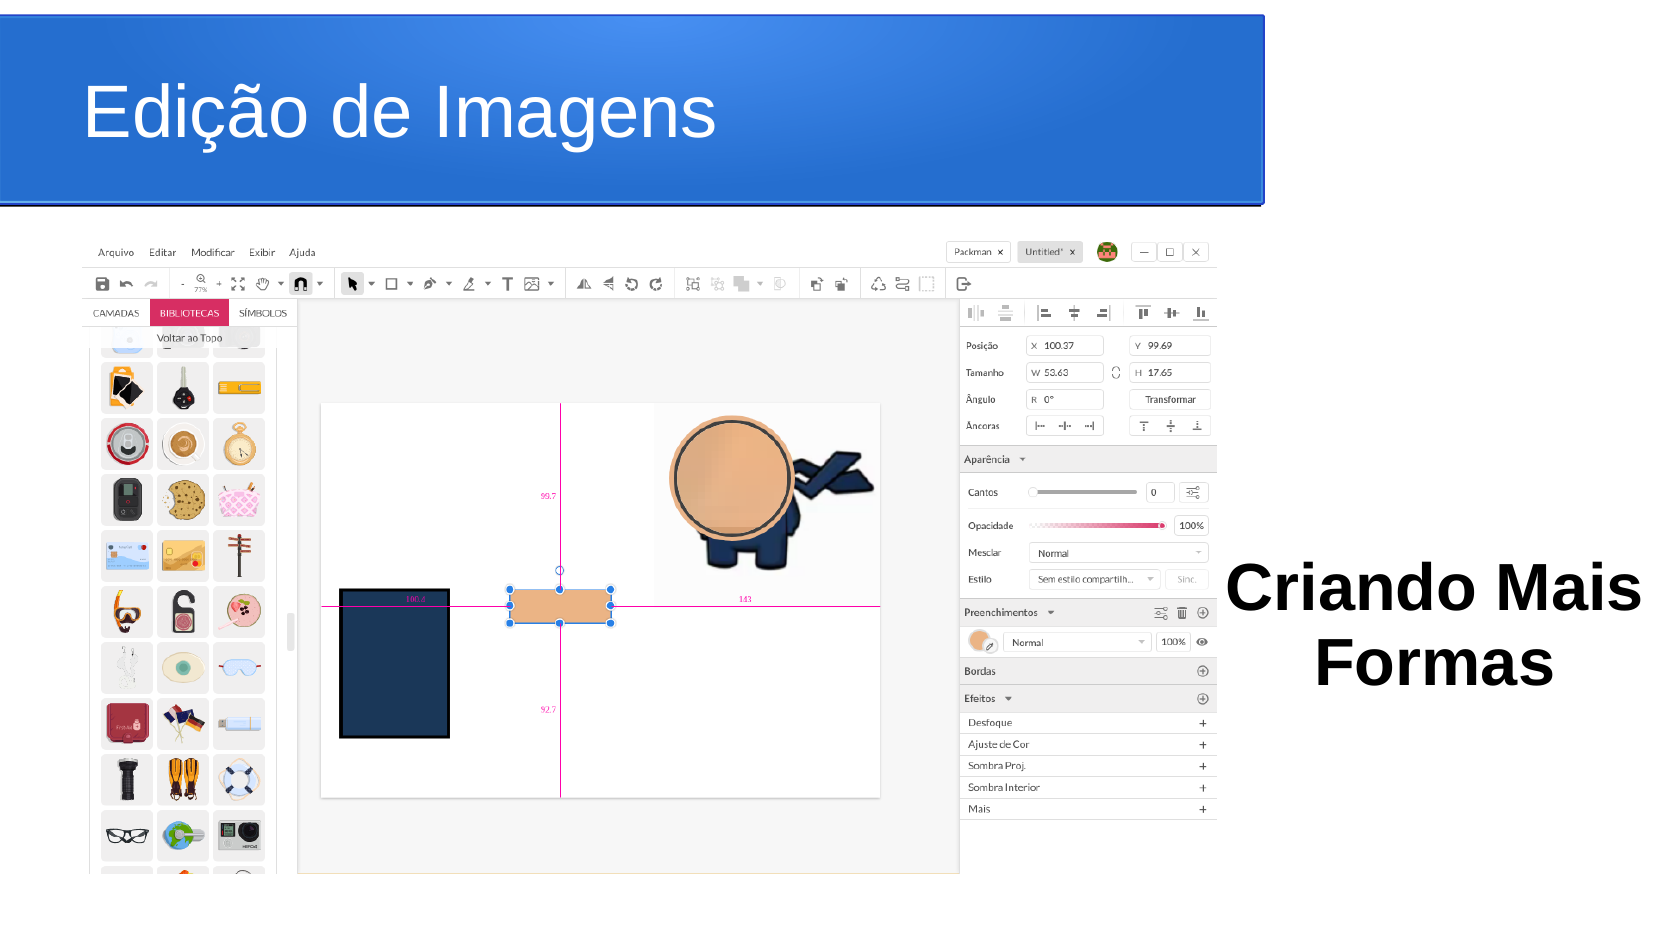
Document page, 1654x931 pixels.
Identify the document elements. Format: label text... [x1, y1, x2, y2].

title Edição de Imagens [82, 35, 1235, 189]
picture [82, 236, 1217, 875]
subtitle Criando Mais Formas [1217, 513, 1654, 737]
